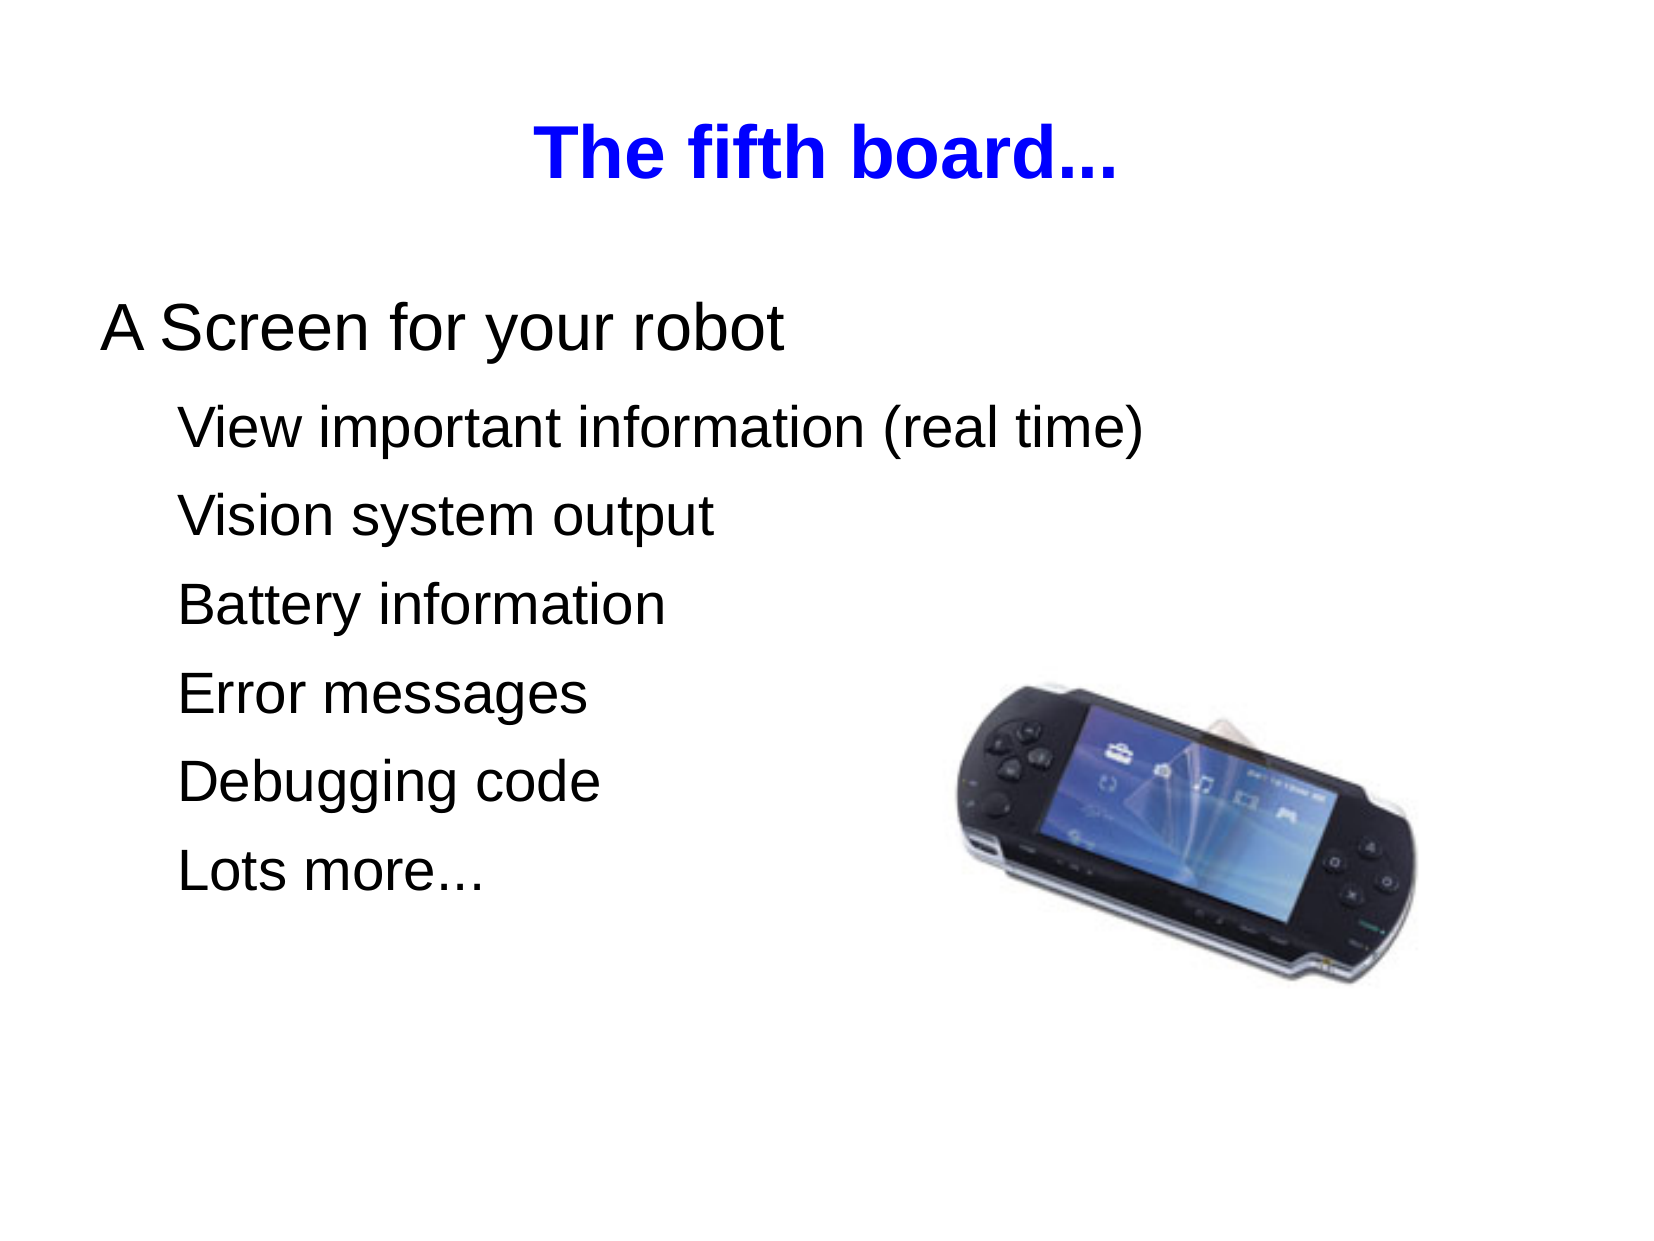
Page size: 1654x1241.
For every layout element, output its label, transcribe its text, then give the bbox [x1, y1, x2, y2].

title The fifth board... [82, 56, 1571, 250]
list A Screen for your robot View important information (real time) Vision system output Battery information Error messages Debugging code Lots more... [82, 290, 1571, 1094]
picture [925, 571, 1447, 1093]
